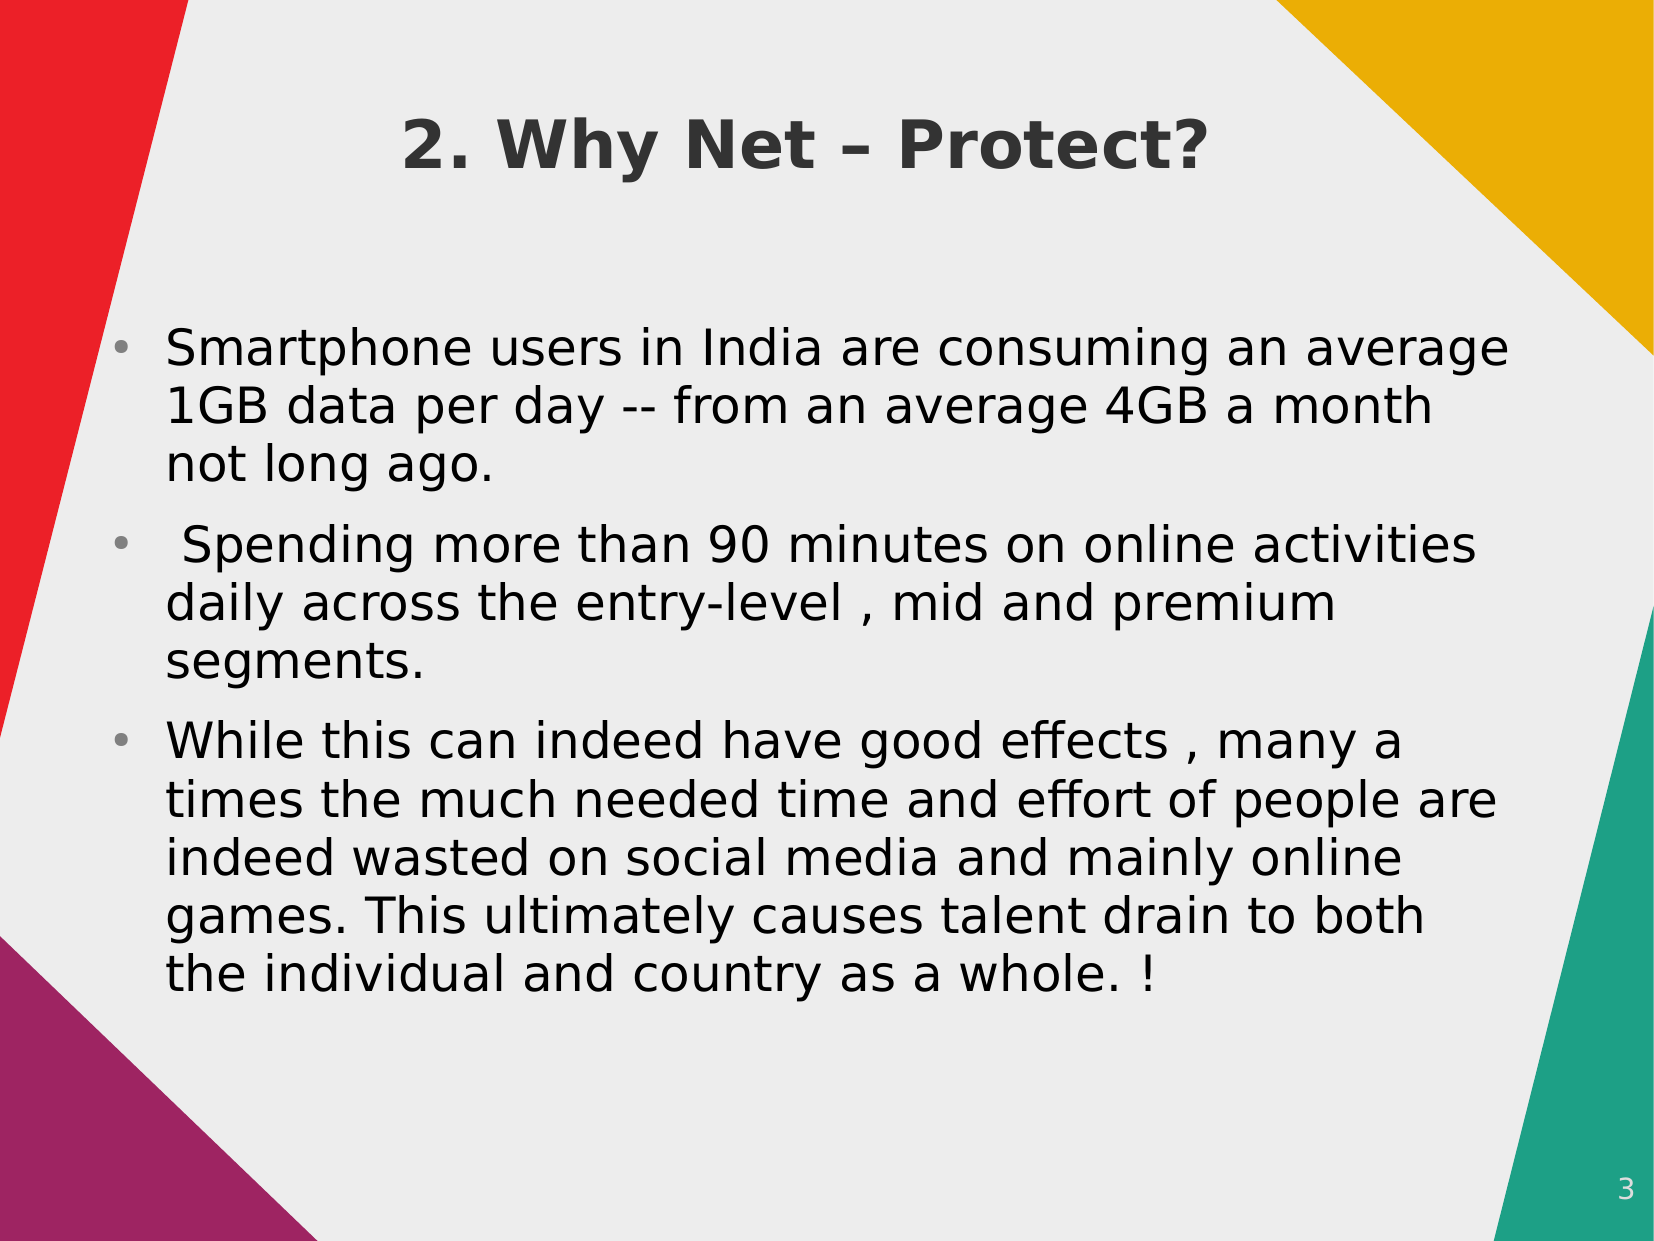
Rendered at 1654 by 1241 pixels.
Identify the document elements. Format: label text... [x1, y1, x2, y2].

list Smartphone users in India are consuming an average 1GB data per day -- from an average 4GB a month not long ago. Spending more than 90 minutes on online activities daily across the entry-level , mid and premium segments. While this can indeed have good effects , many a times the much needed time and effort of people are indeed wasted on social media and mainly online games. This ultimately causes talent drain to both the individual and country as a whole. ! [94, 318, 1519, 1050]
title 2. Why Net – Protect? [94, 47, 1519, 245]
